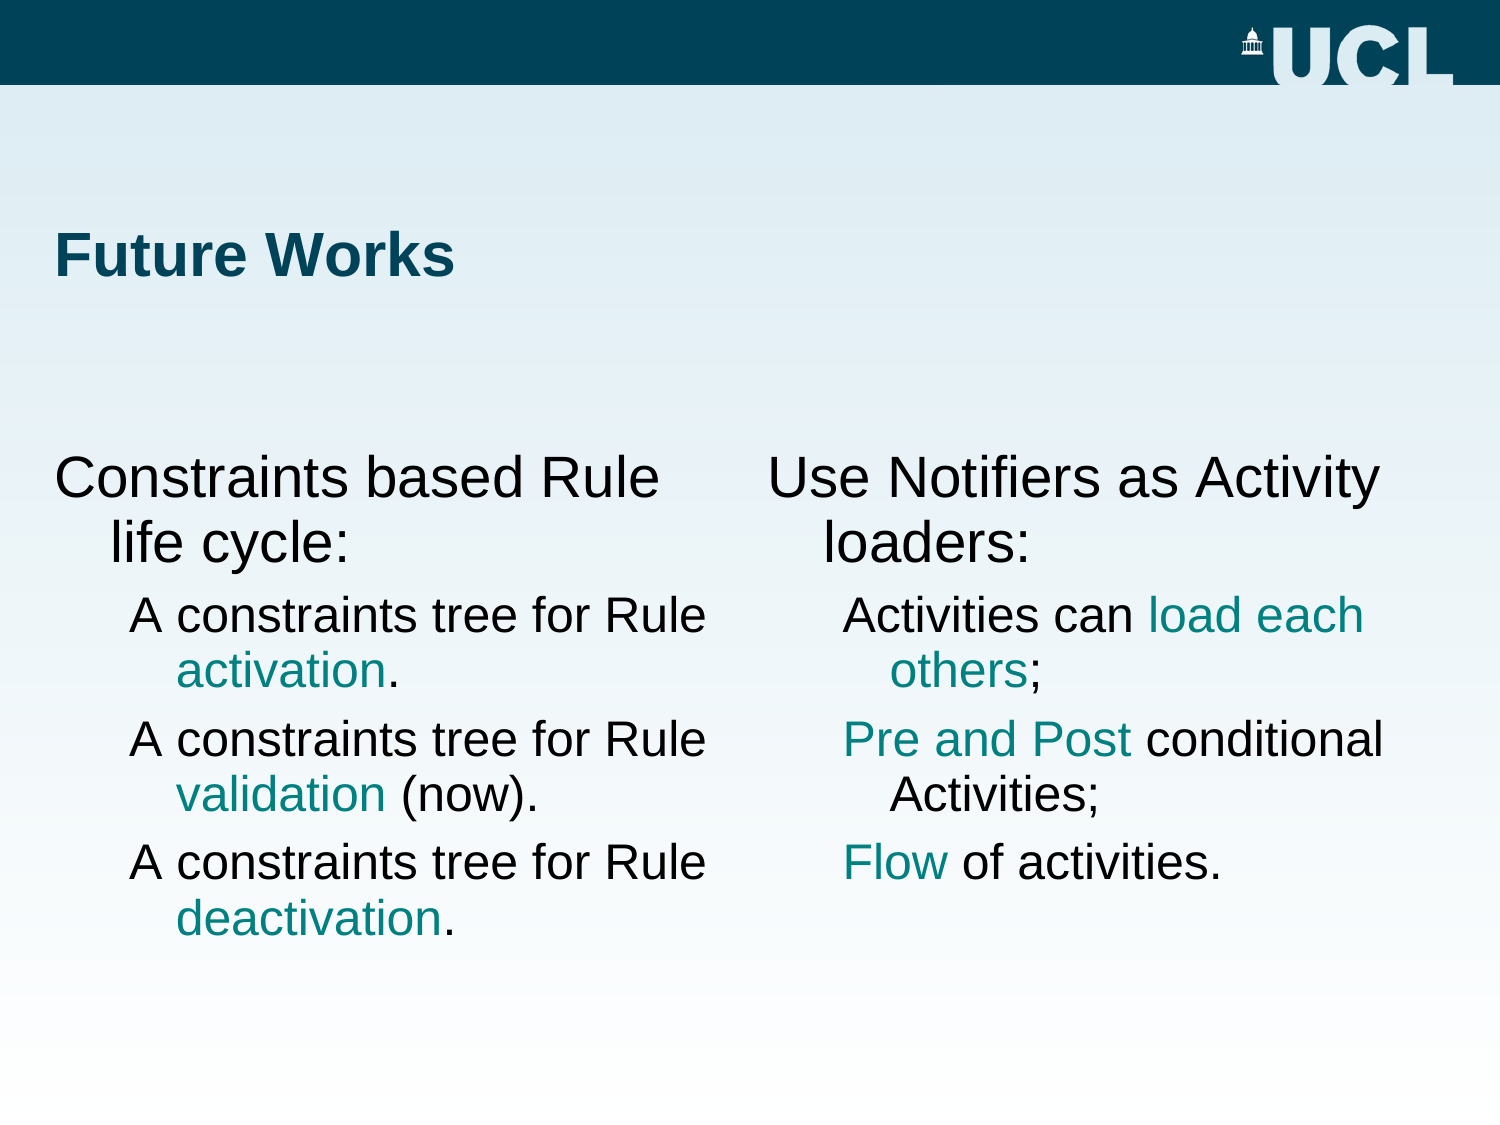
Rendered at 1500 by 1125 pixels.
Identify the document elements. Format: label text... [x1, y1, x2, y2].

picture [1338, 25, 1398, 85]
picture [1409, 28, 1453, 85]
list Use Notifiers as Activity loaders: Activities can load each others; Pre and Post conditional Activities; Flow of activities. [767, 444, 1448, 1011]
picture [1274, 28, 1330, 85]
title Future Works [54, 156, 1447, 355]
picture [1240, 28, 1263, 55]
list Constraints based Rule life cycle: A constraints tree for Rule activation. A constraints tree for Rule validation (now). A constraints tree for Rule deactivation. [54, 444, 734, 1011]
